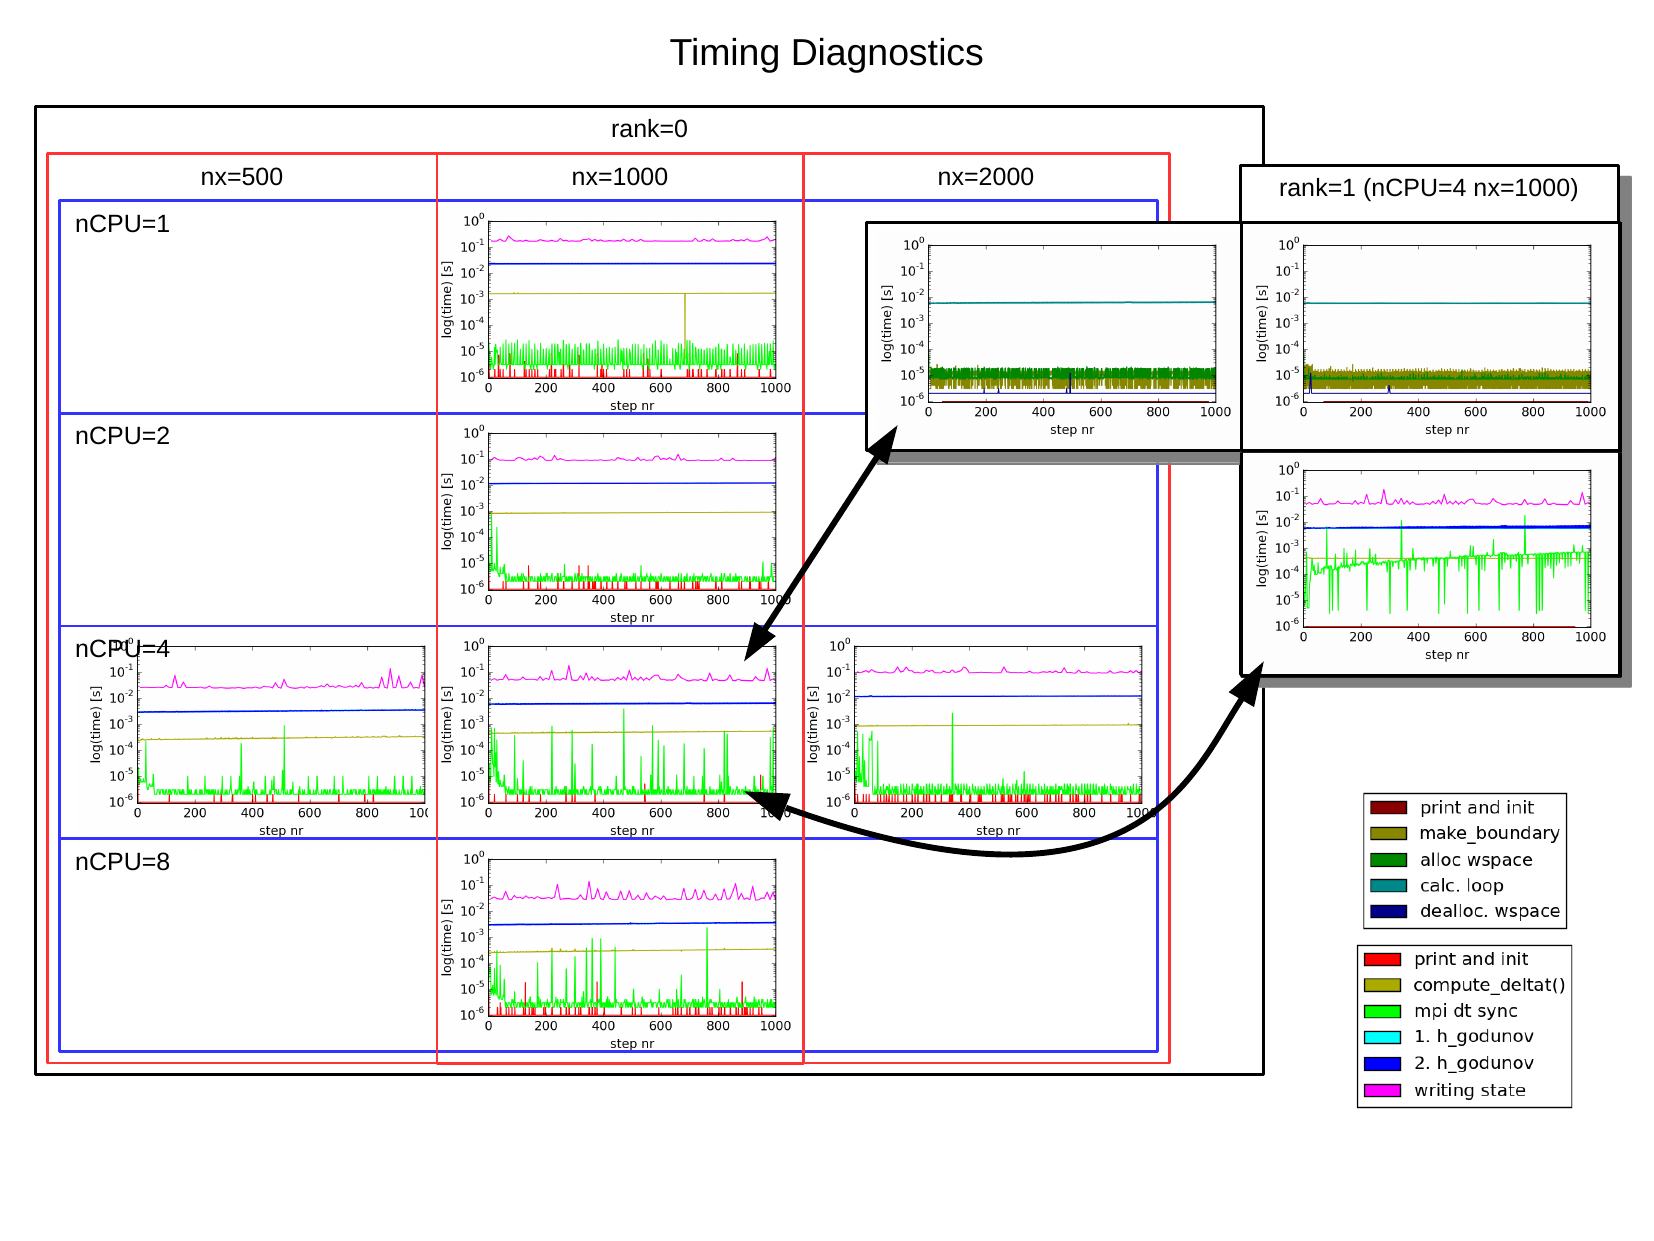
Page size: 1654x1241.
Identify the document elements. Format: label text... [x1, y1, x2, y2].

picture [1346, 779, 1582, 1111]
picture [1243, 224, 1619, 450]
text_box rank=1 (nCPU=4 nx=1000) [1240, 165, 1619, 221]
picture [868, 224, 1240, 450]
text_box nx=2000 [803, 804, 1170, 1063]
title Timing Diagnostics [82, 23, 1571, 81]
text_box nx=1000 [437, 153, 804, 1064]
text_box nx=500 [47, 153, 438, 1063]
picture [1243, 453, 1619, 675]
text_box nx=2000 [803, 153, 1170, 563]
text_box nx=2000 [803, 465, 1170, 851]
text_box rank=0 [1170, 465, 1243, 793]
text_box rank=0 [35, 106, 1264, 1075]
